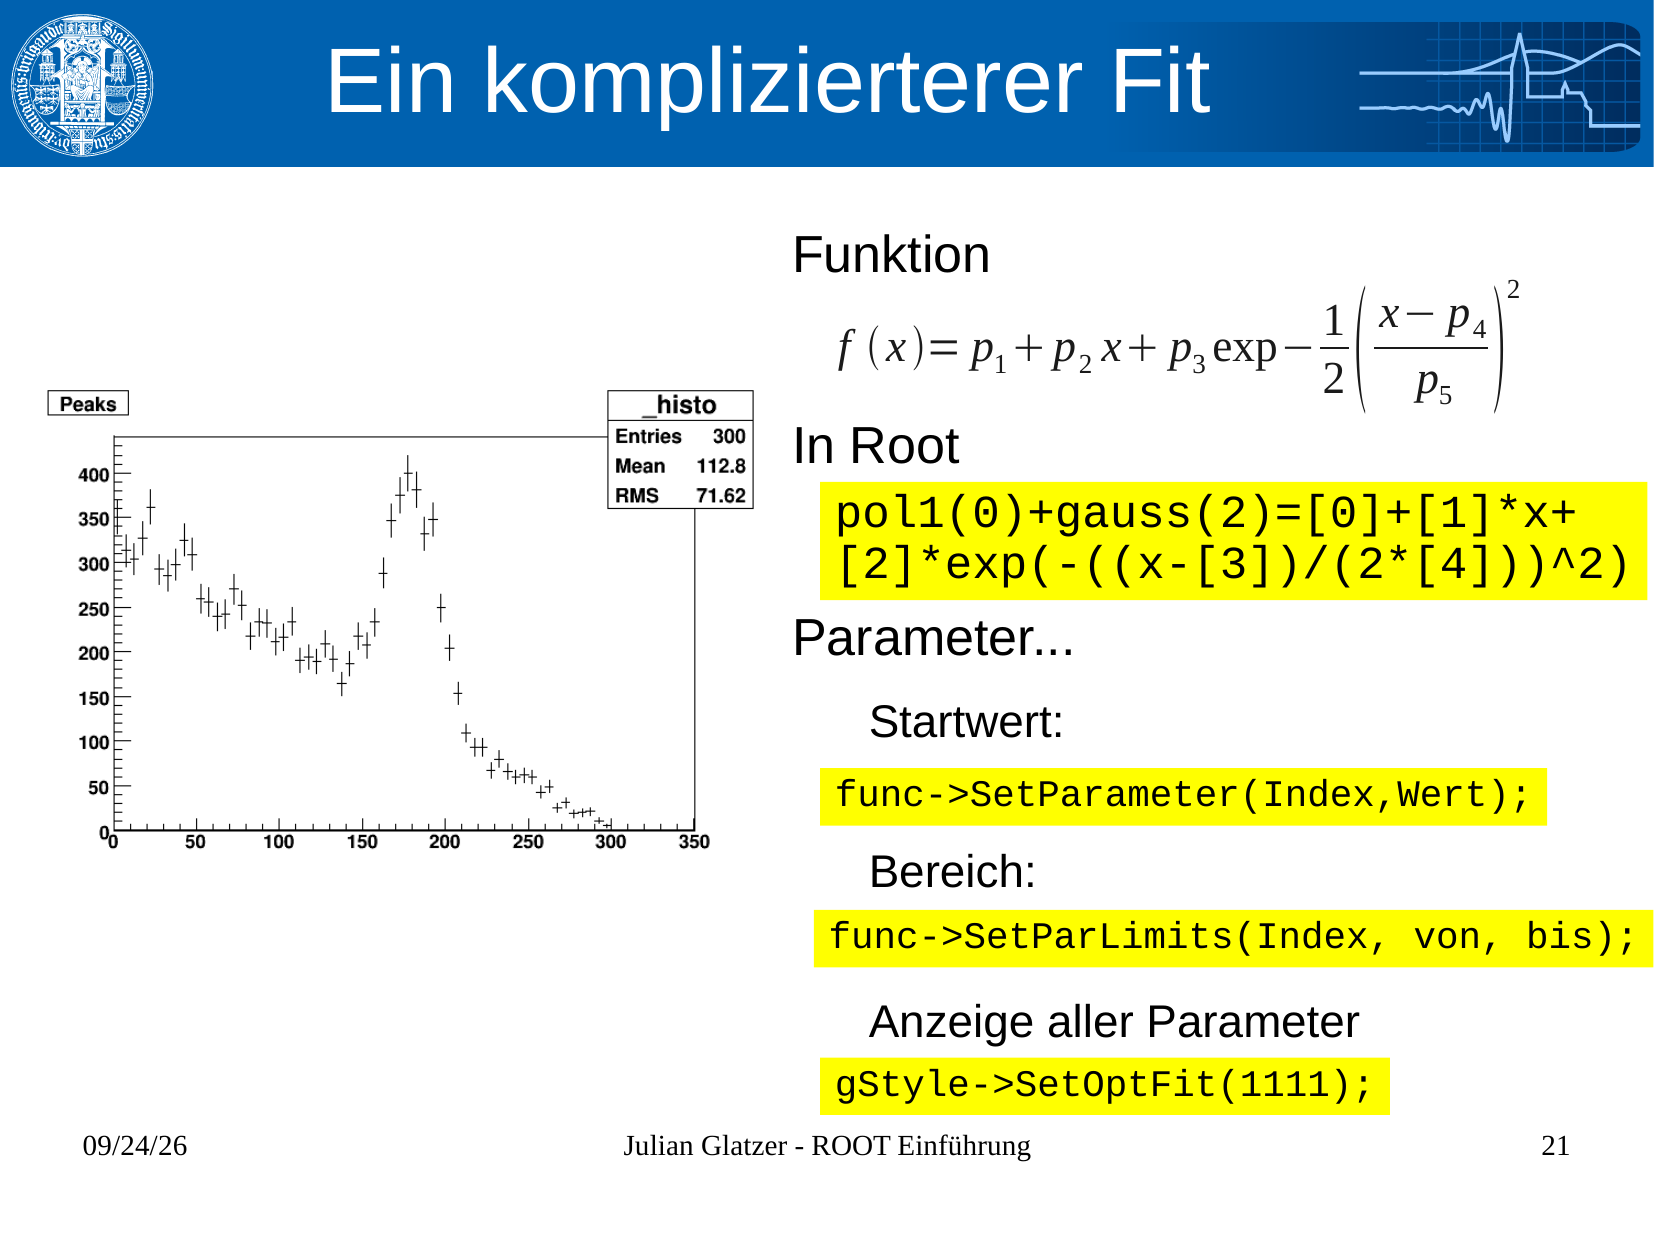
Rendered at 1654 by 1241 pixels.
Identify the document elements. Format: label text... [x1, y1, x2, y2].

text_box func->SetParameter(Index,Wert); [820, 768, 1548, 826]
picture [41, 388, 768, 880]
chart [818, 275, 1532, 416]
list Funktion In Root Parameter... Startwert: Bereich: Anzeige aller Parameter [774, 225, 1501, 1146]
text_box func->SetParLimits(Index, von, bis); [813, 909, 1654, 968]
picture [0, 0, 1654, 167]
title Ein komplizierterer Fit [187, 11, 1351, 151]
text_box pol1(0)+gauss(2)=[0]+[1]*x+ [2]*exp(-((x-[3])/(2*[4]))^2) [820, 481, 1648, 601]
text_box gStyle->SetOptFit(1111); [820, 1057, 1390, 1115]
